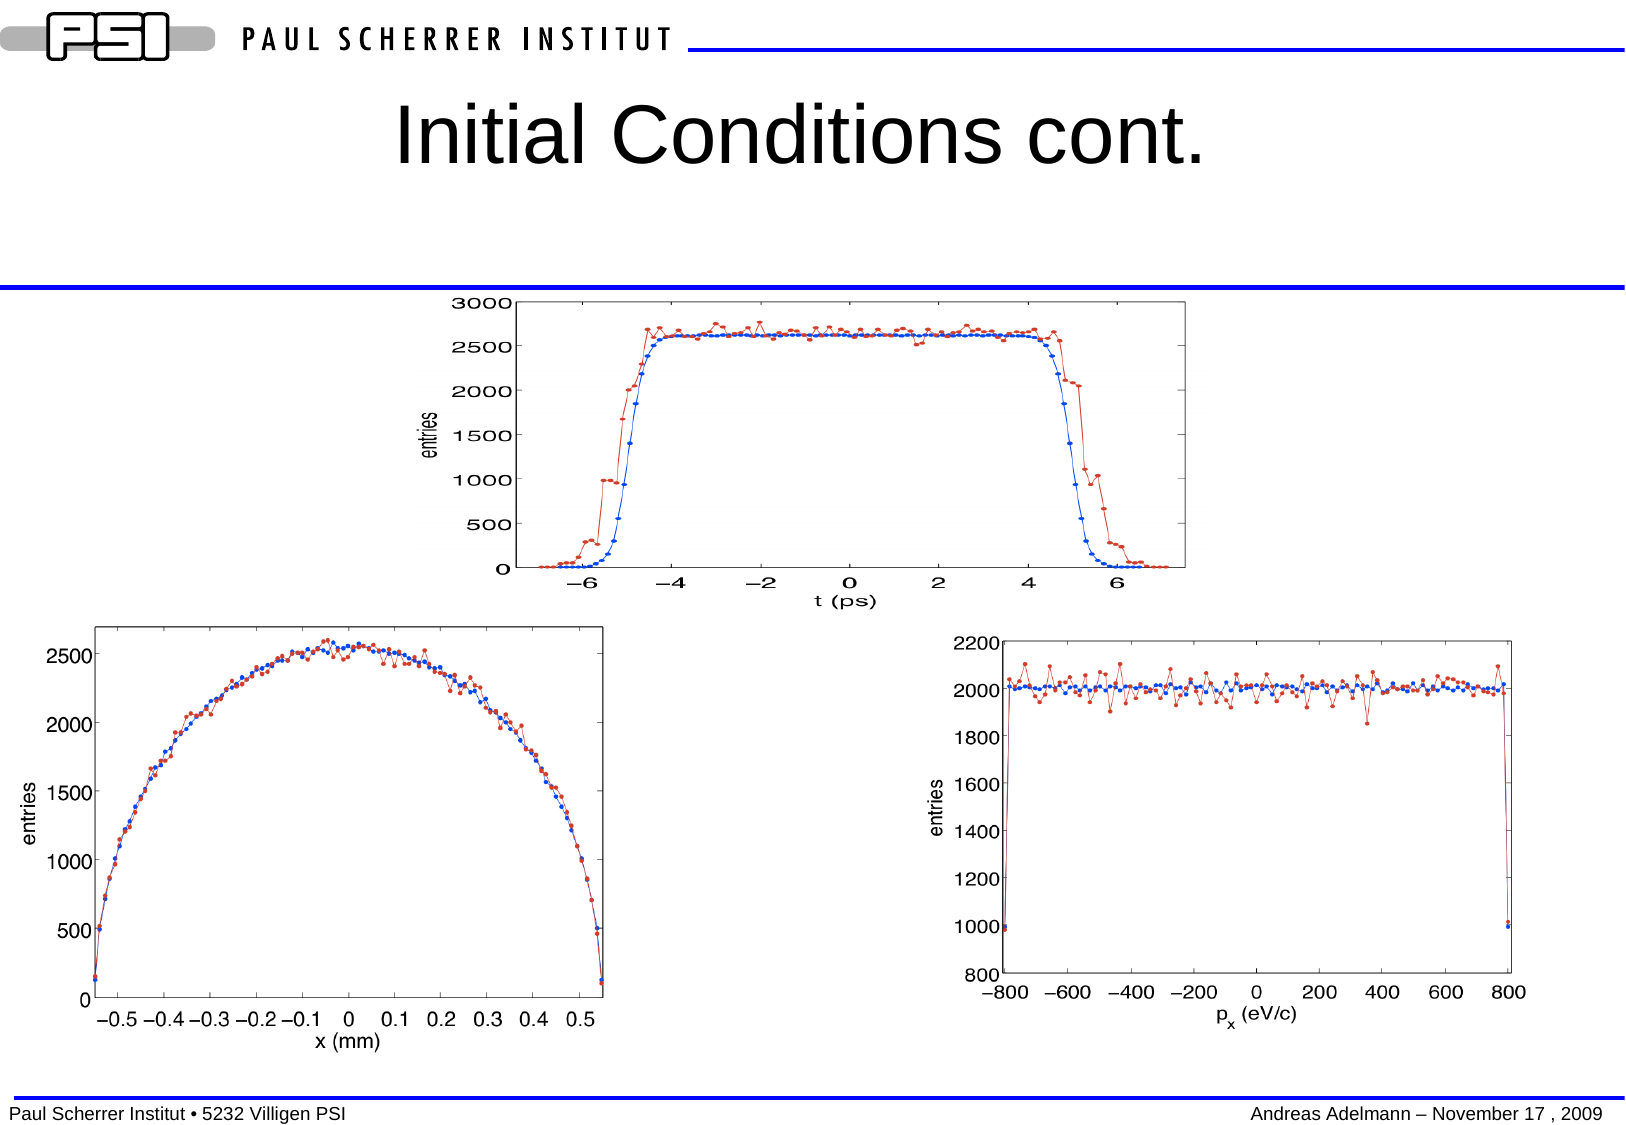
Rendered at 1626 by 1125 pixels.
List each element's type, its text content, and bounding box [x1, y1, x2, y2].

title Initial Conditions cont. [121, 40, 1504, 229]
picture [5, 294, 1211, 1075]
picture [915, 631, 1565, 1037]
